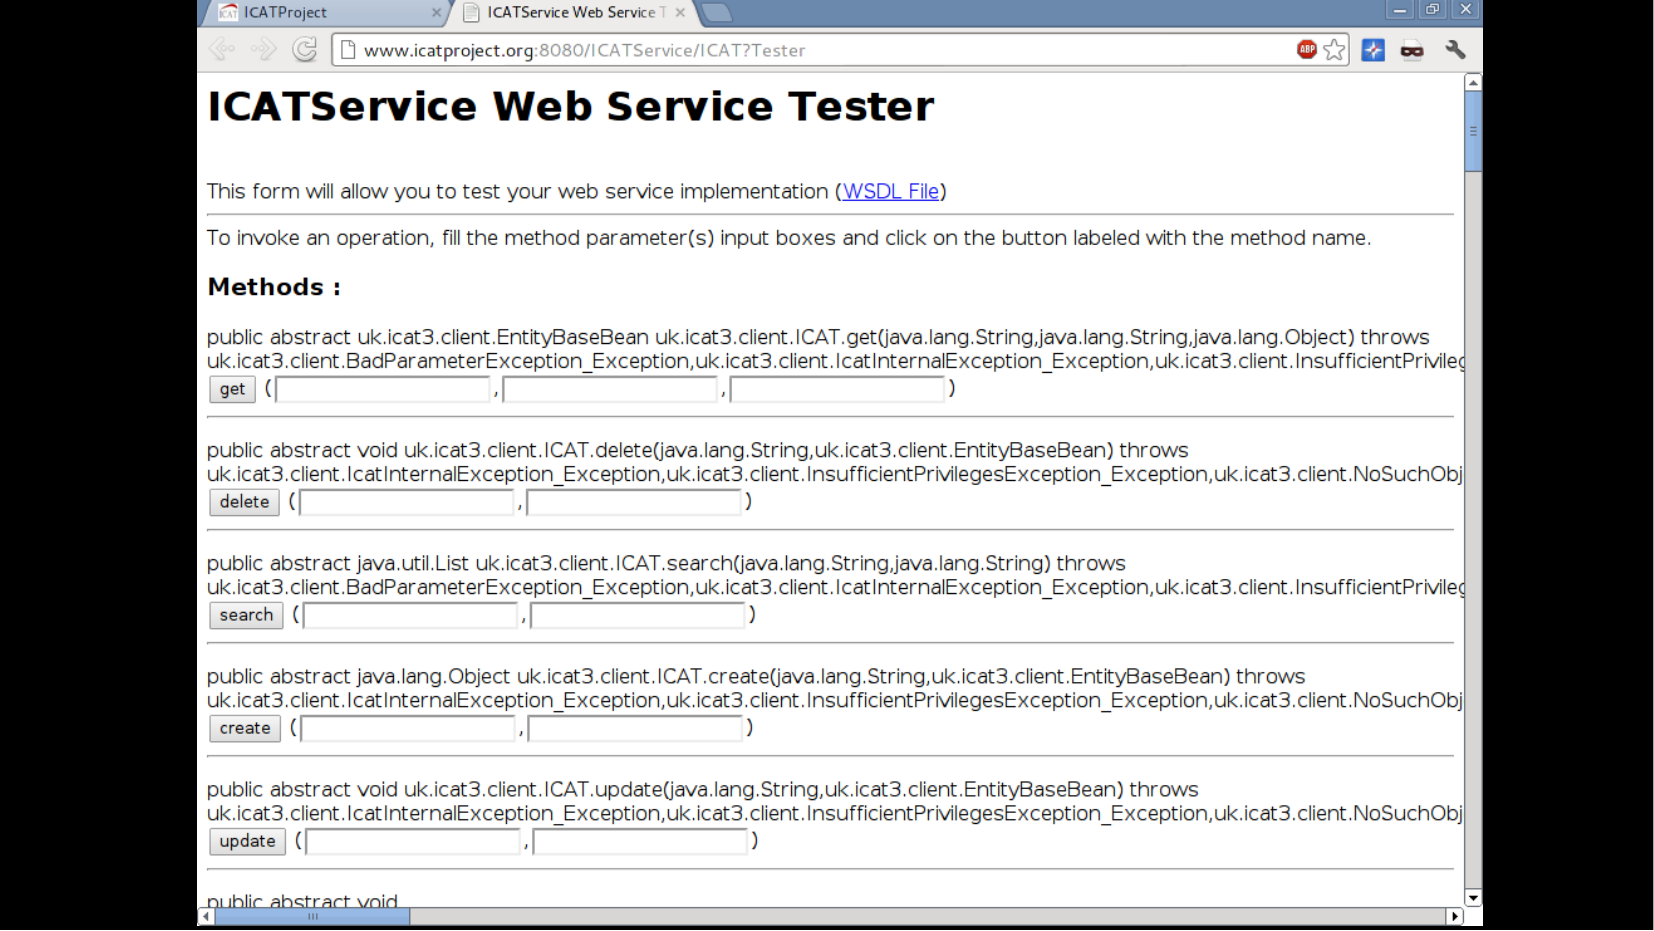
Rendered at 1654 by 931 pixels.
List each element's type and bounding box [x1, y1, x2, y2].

picture [197, 0, 1483, 926]
